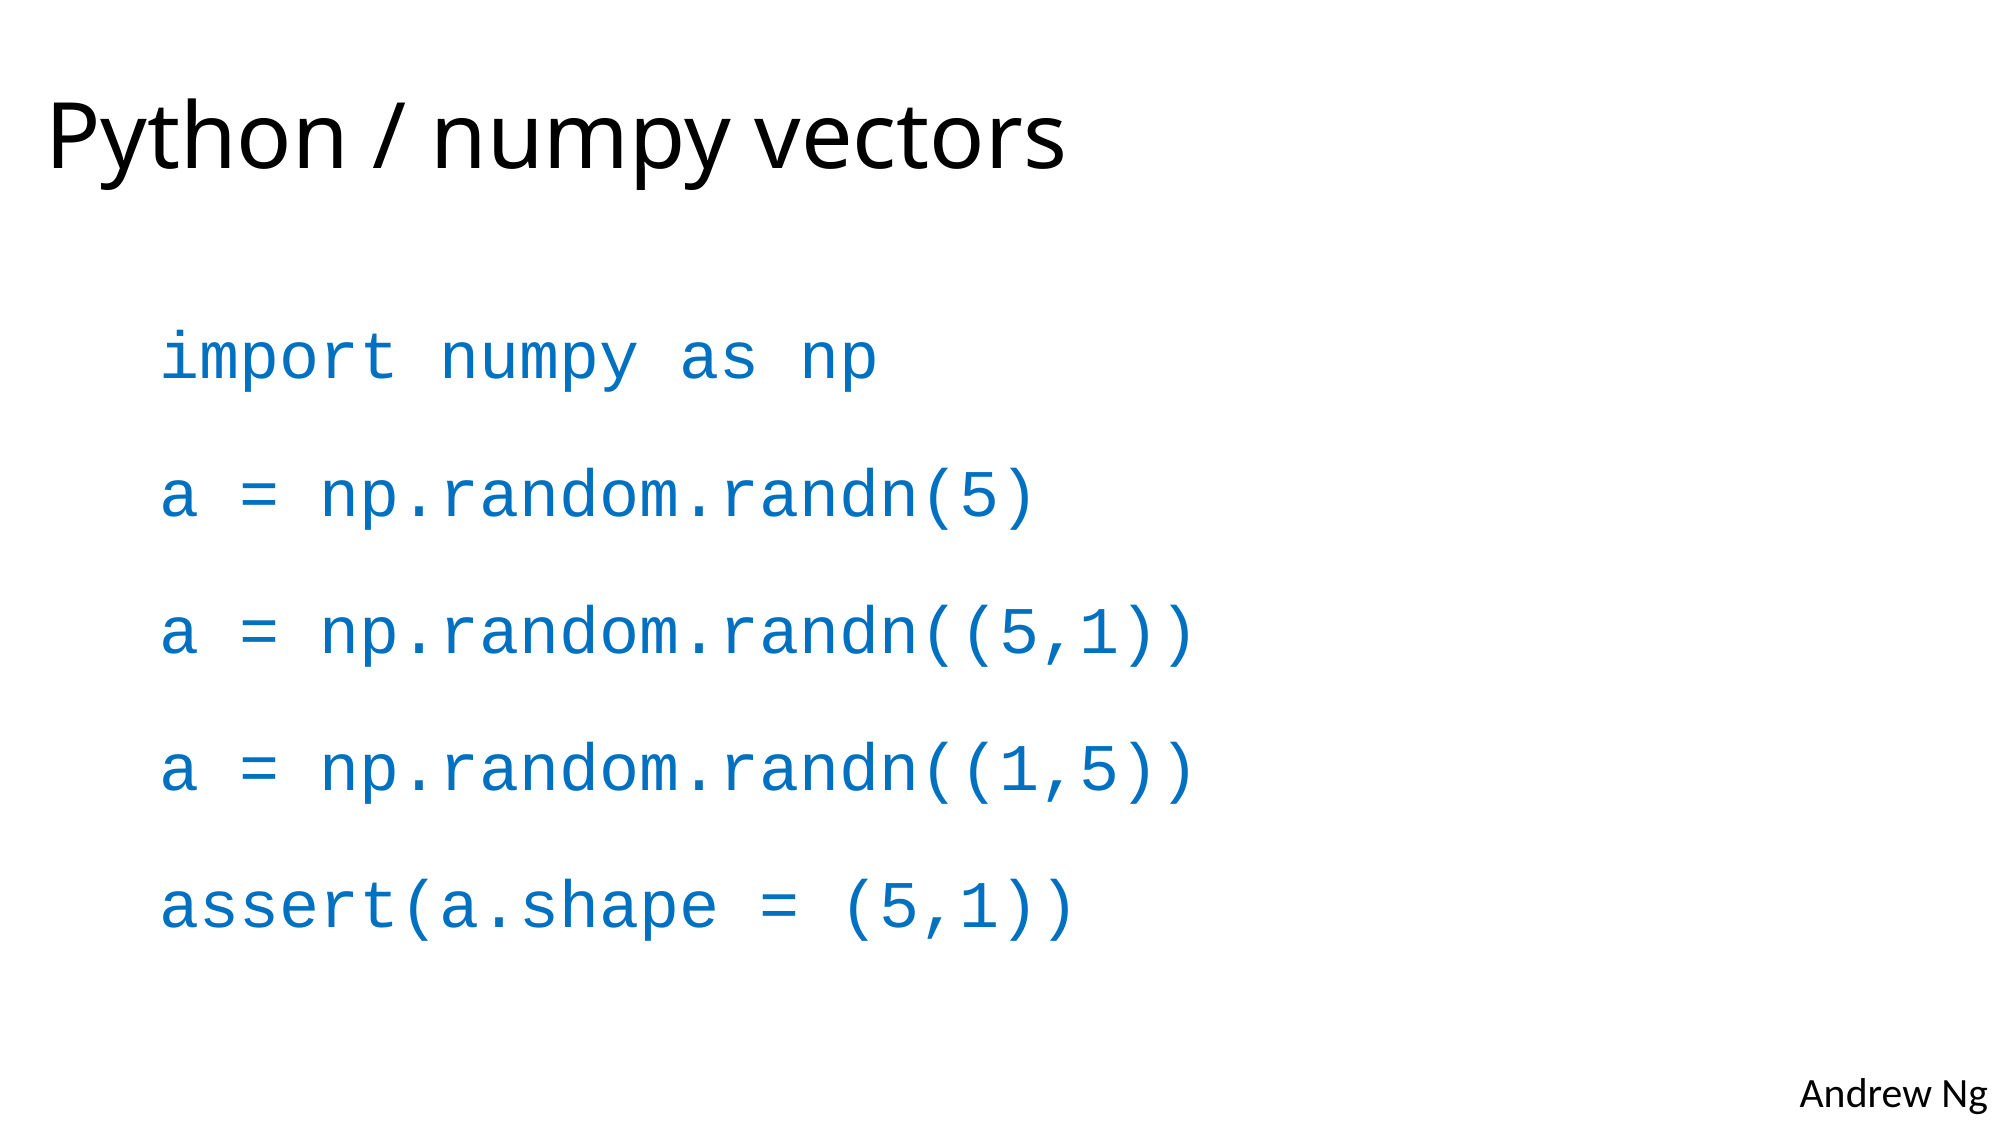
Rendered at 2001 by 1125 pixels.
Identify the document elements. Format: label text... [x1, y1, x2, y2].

text_box import numpy as np [144, 304, 1249, 400]
text_box a = np.random.randn(5) [144, 441, 1668, 537]
text_box assert(a.shape = (5,1)) [144, 853, 1528, 949]
text_box a = np.random.randn((1,5)) [144, 716, 1703, 812]
title Python / numpy vectors [30, 29, 1755, 248]
text_box a = np.random.randn((5,1)) [144, 579, 1703, 674]
